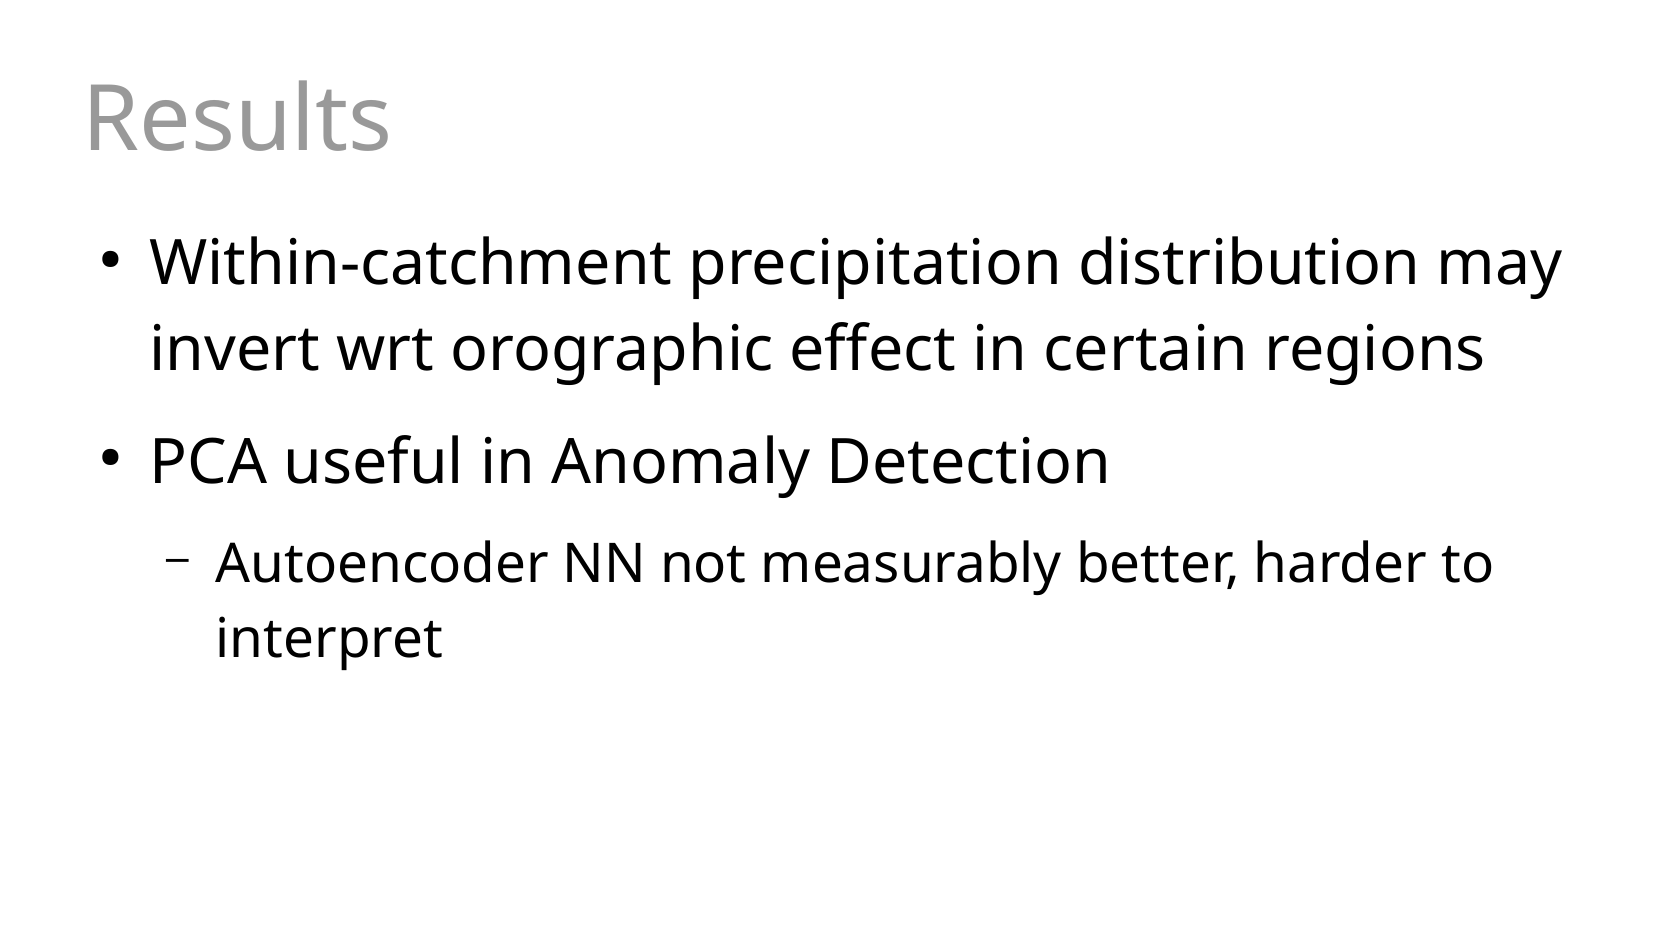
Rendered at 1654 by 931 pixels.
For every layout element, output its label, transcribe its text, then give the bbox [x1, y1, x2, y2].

list Within-catchment precipitation distribution may invert wrt orographic effect in certain regions PCA useful in Anomaly Detection Autoencoder NN not measurably better, harder to interpret [82, 217, 1571, 758]
title Results [82, 37, 1571, 193]
